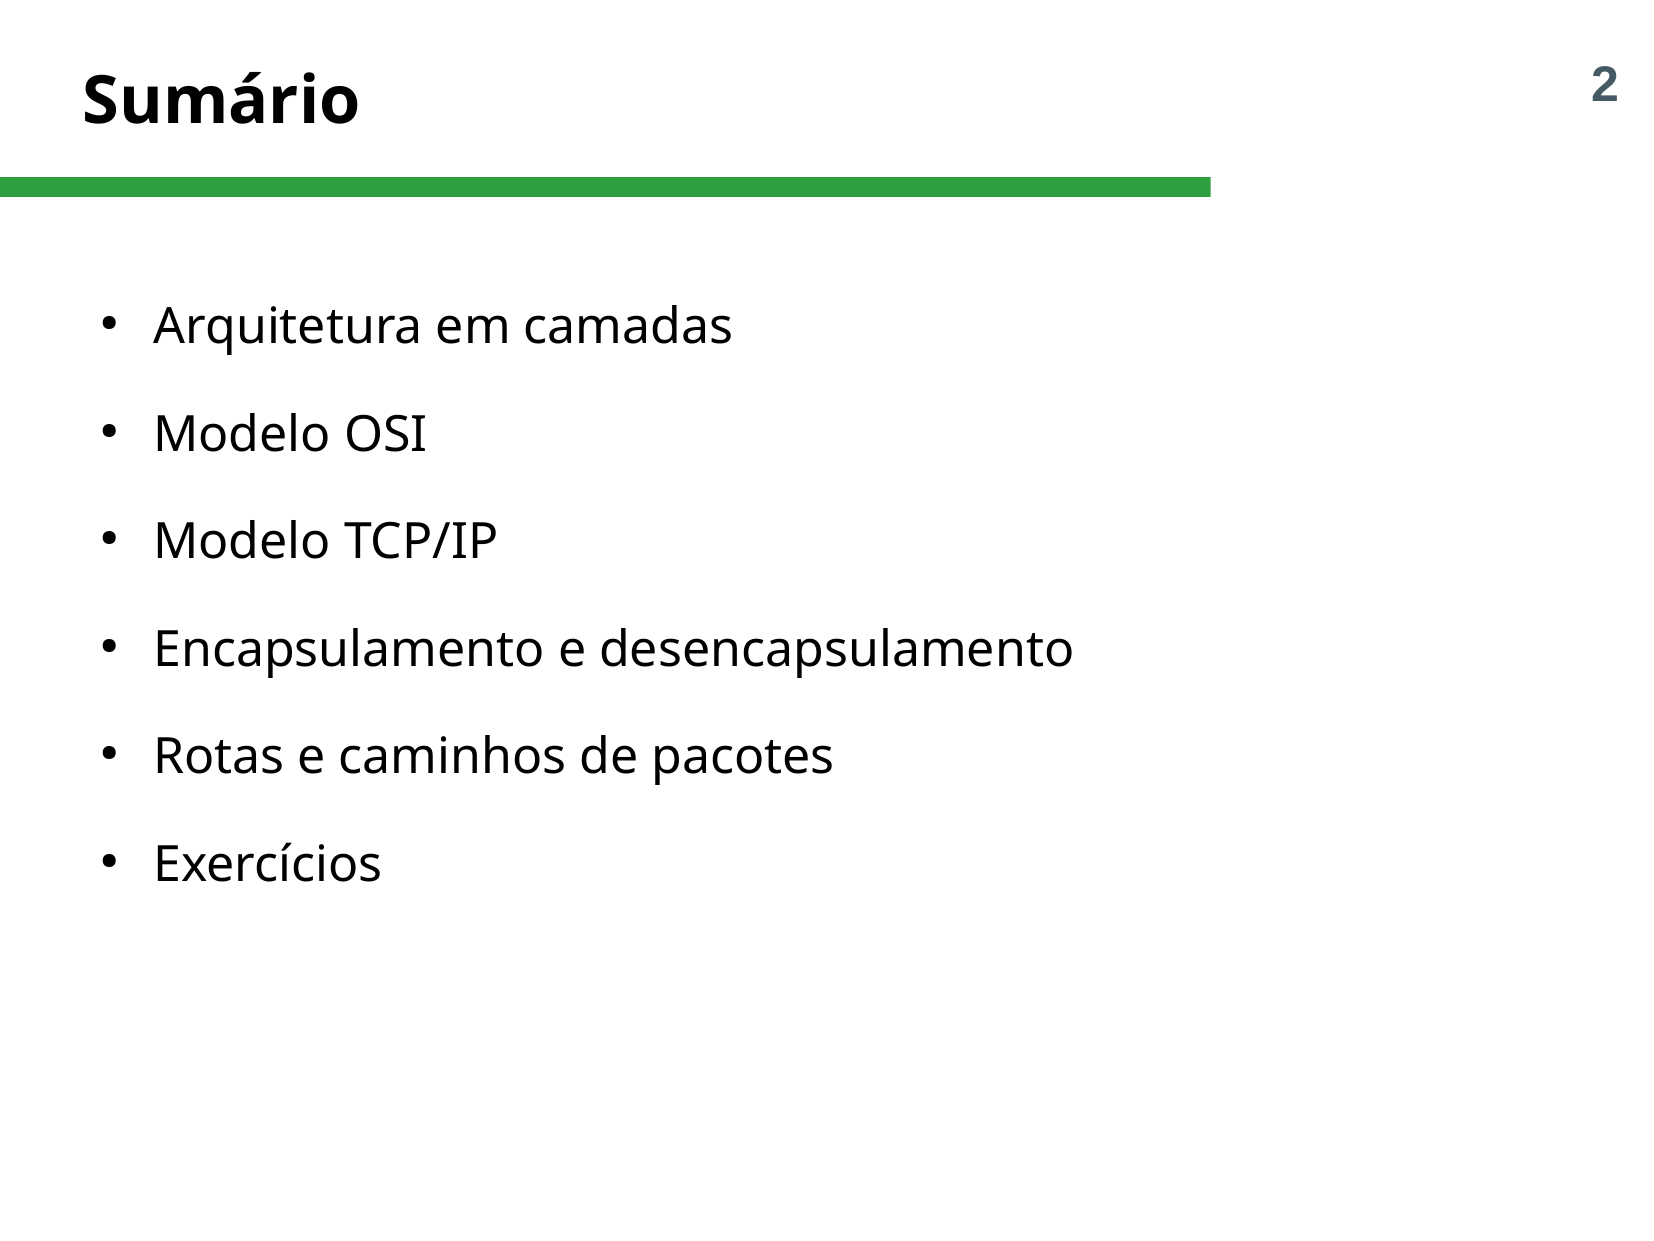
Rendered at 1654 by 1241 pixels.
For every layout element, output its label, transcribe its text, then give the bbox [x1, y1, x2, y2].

list Arquitetura em camadas Modelo OSI Modelo TCP/IP Encapsulamento e desencapsulamento Rotas e caminhos de pacotes Exercícios [82, 290, 1571, 1216]
title Sumário [82, 0, 1152, 202]
